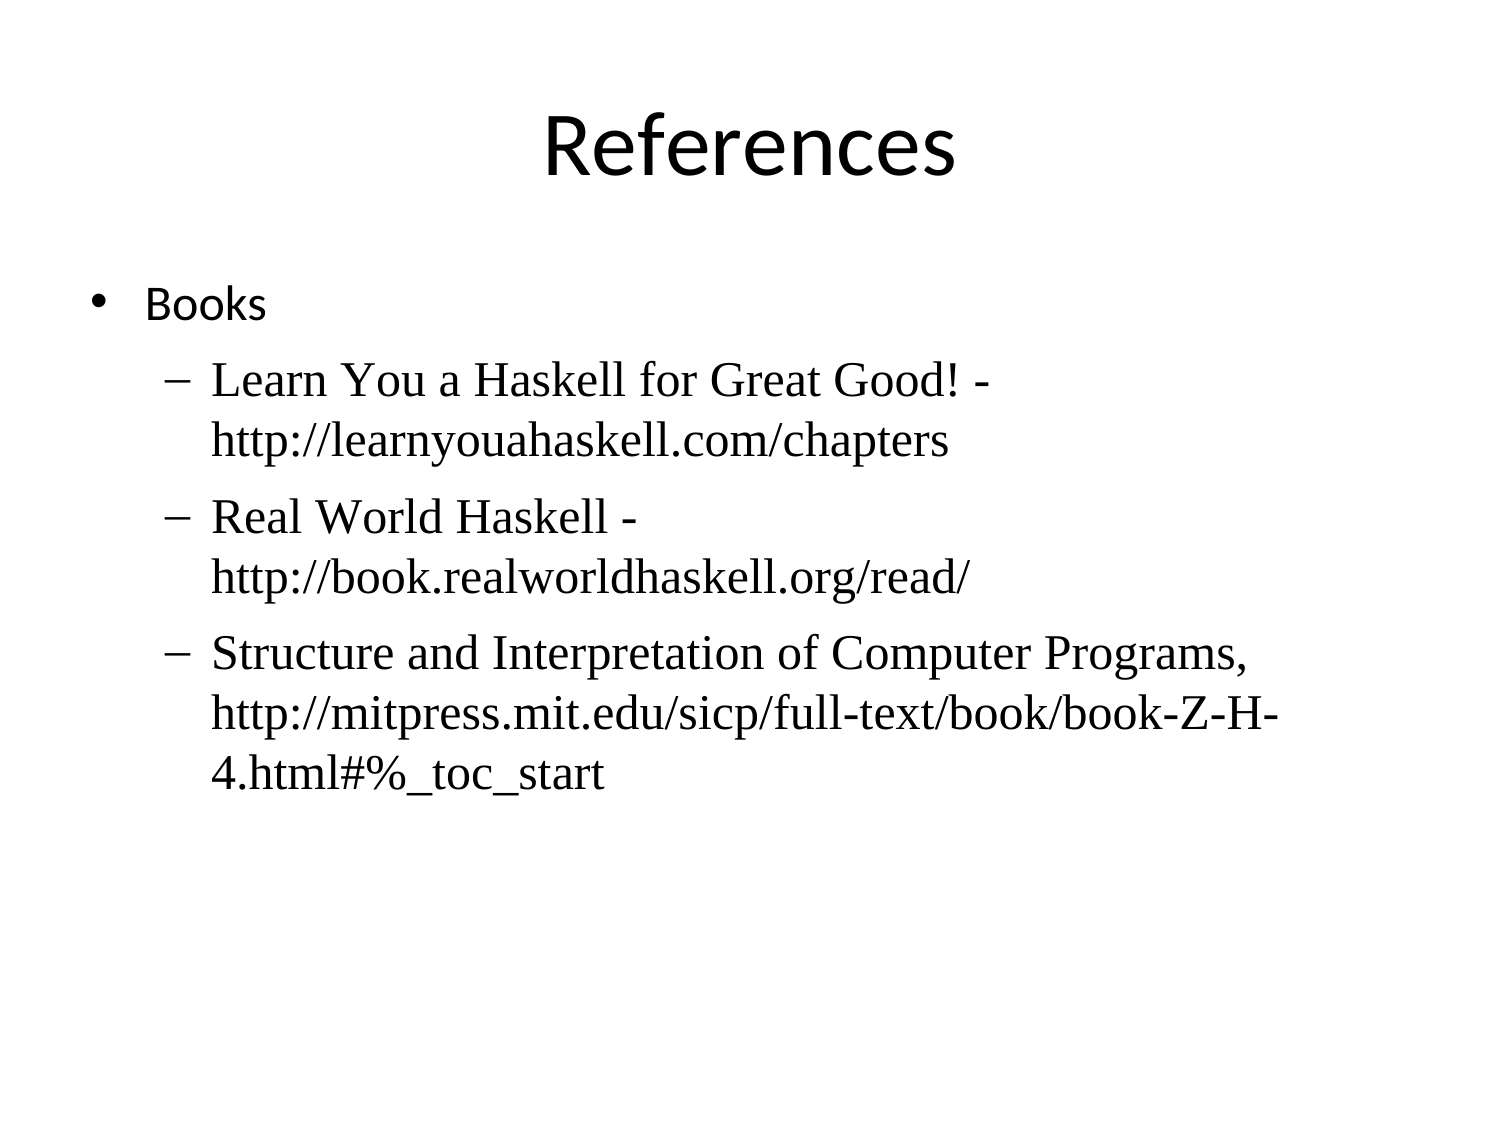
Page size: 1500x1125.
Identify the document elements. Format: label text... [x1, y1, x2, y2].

text_box Books Learn You a Haskell for Great Good! - http://learnyouahaskell.com/chapters Real World Haskell - http://book.realworldhaskell.org/read/ Structure and Interpretation of Computer Programs, http://mitpress.mit.edu/sicp/full-text/book/book-Z-H-4.html#%_toc_start [75, 262, 1426, 1005]
text_box References [75, 45, 1426, 233]
